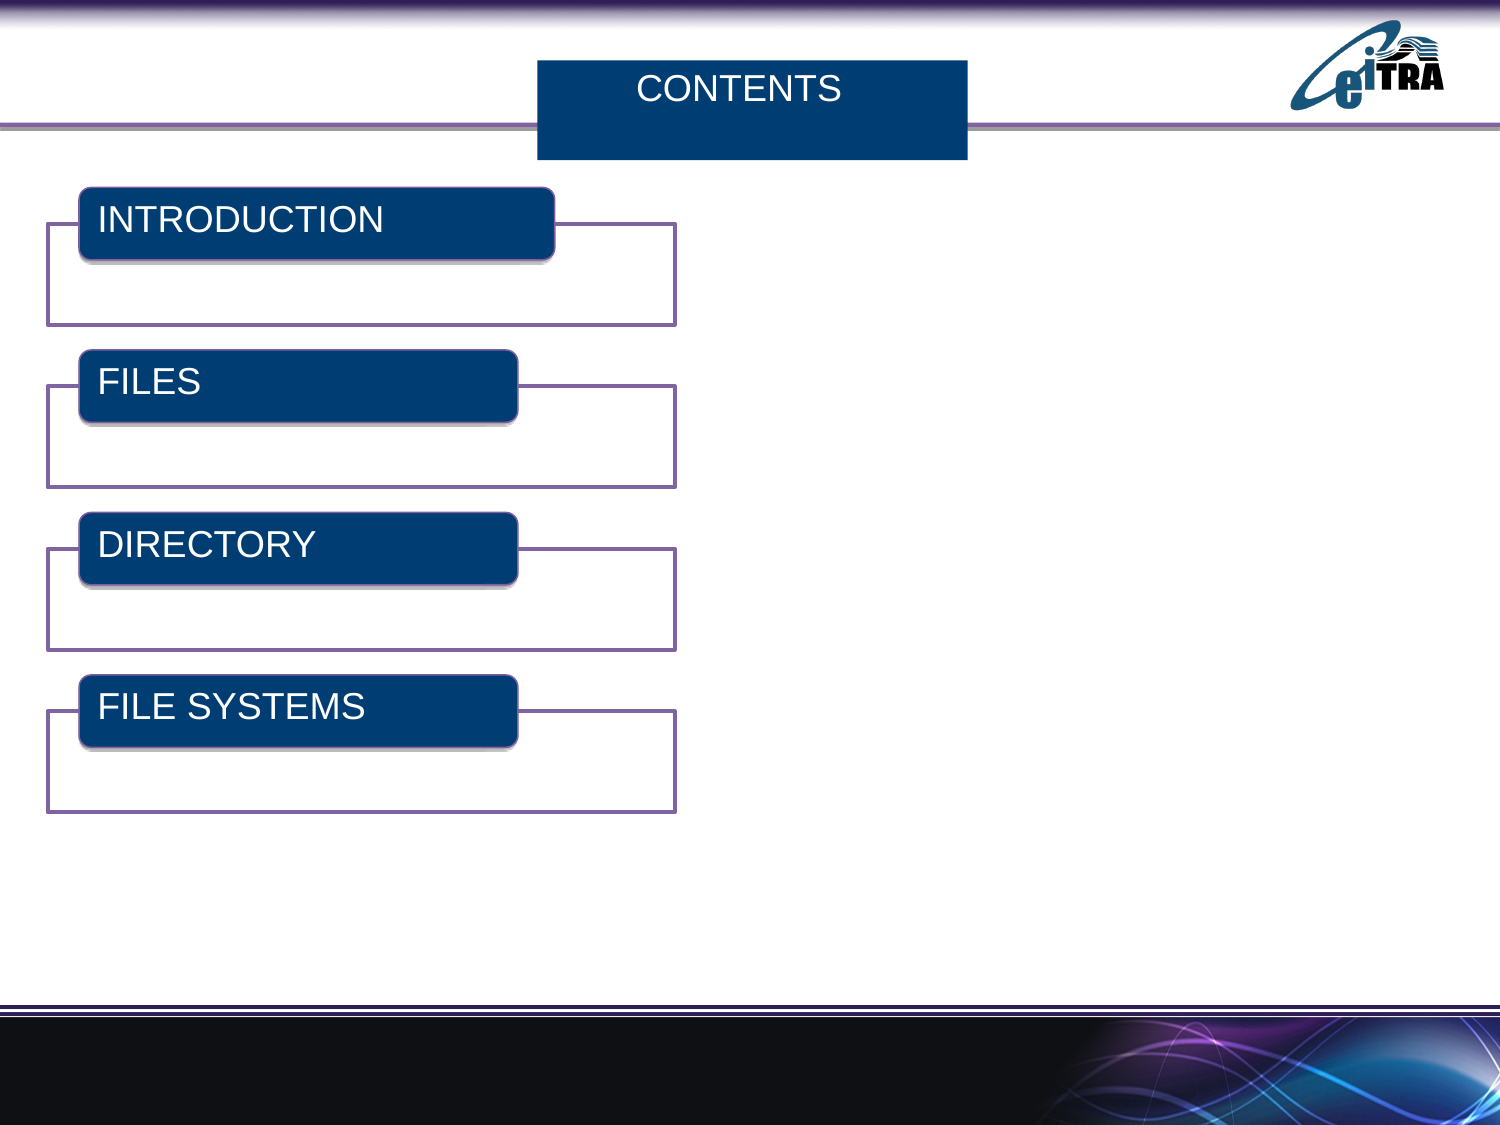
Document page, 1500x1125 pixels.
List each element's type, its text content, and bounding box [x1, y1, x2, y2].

text_box FILES [79, 349, 518, 423]
picture [0, 0, 1500, 146]
text_box CONTENTS [537, 60, 968, 161]
text_box INTRODUCTION [79, 187, 555, 260]
text_box DIRECTORY [79, 512, 518, 585]
text_box FILE SYSTEMS [79, 674, 518, 748]
text_box [47, 223, 675, 325]
text_box [47, 386, 675, 488]
picture [0, 1005, 1500, 1125]
text_box [47, 548, 675, 650]
text_box [47, 711, 675, 813]
